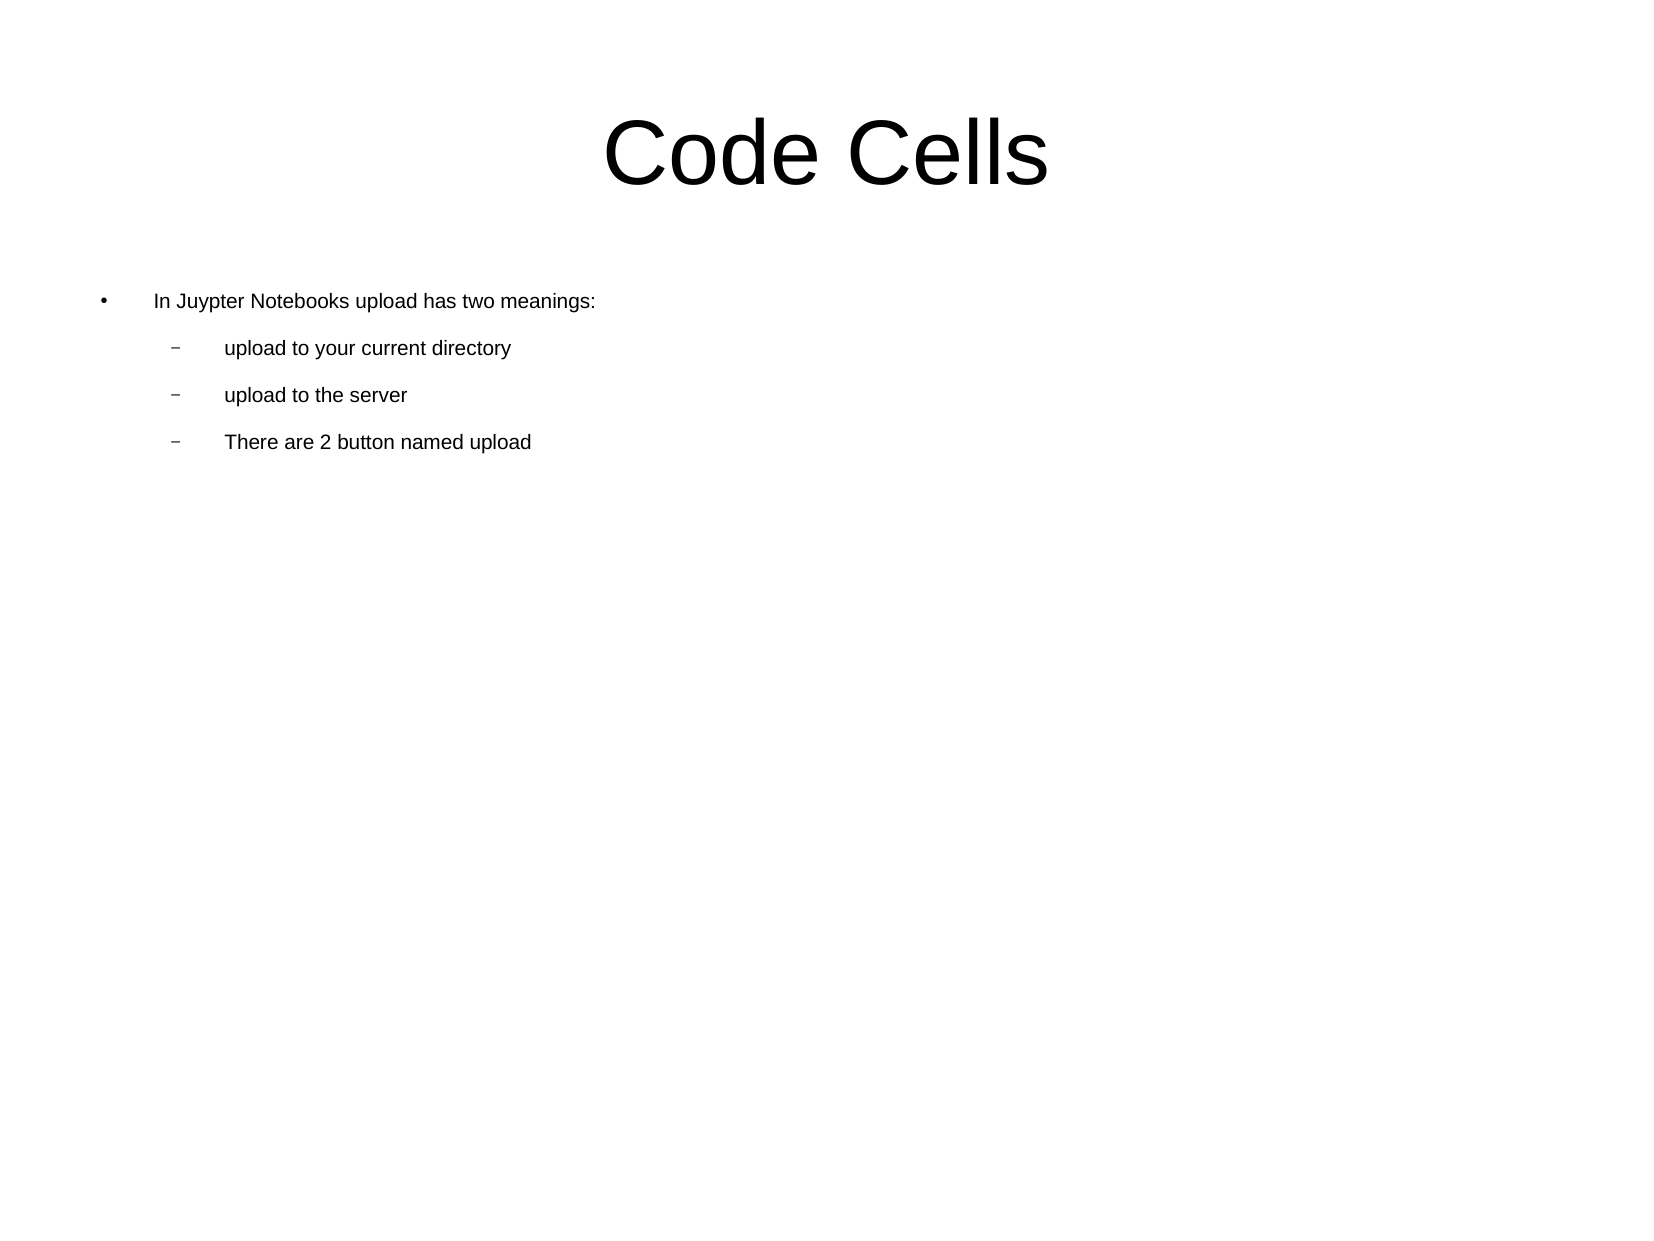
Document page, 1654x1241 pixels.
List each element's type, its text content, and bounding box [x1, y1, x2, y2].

list In Juypter Notebooks upload has two meanings: upload to your current directory upload to the server There are 2 button named upload [82, 290, 1654, 1241]
title Code Cells [82, 49, 1571, 257]
